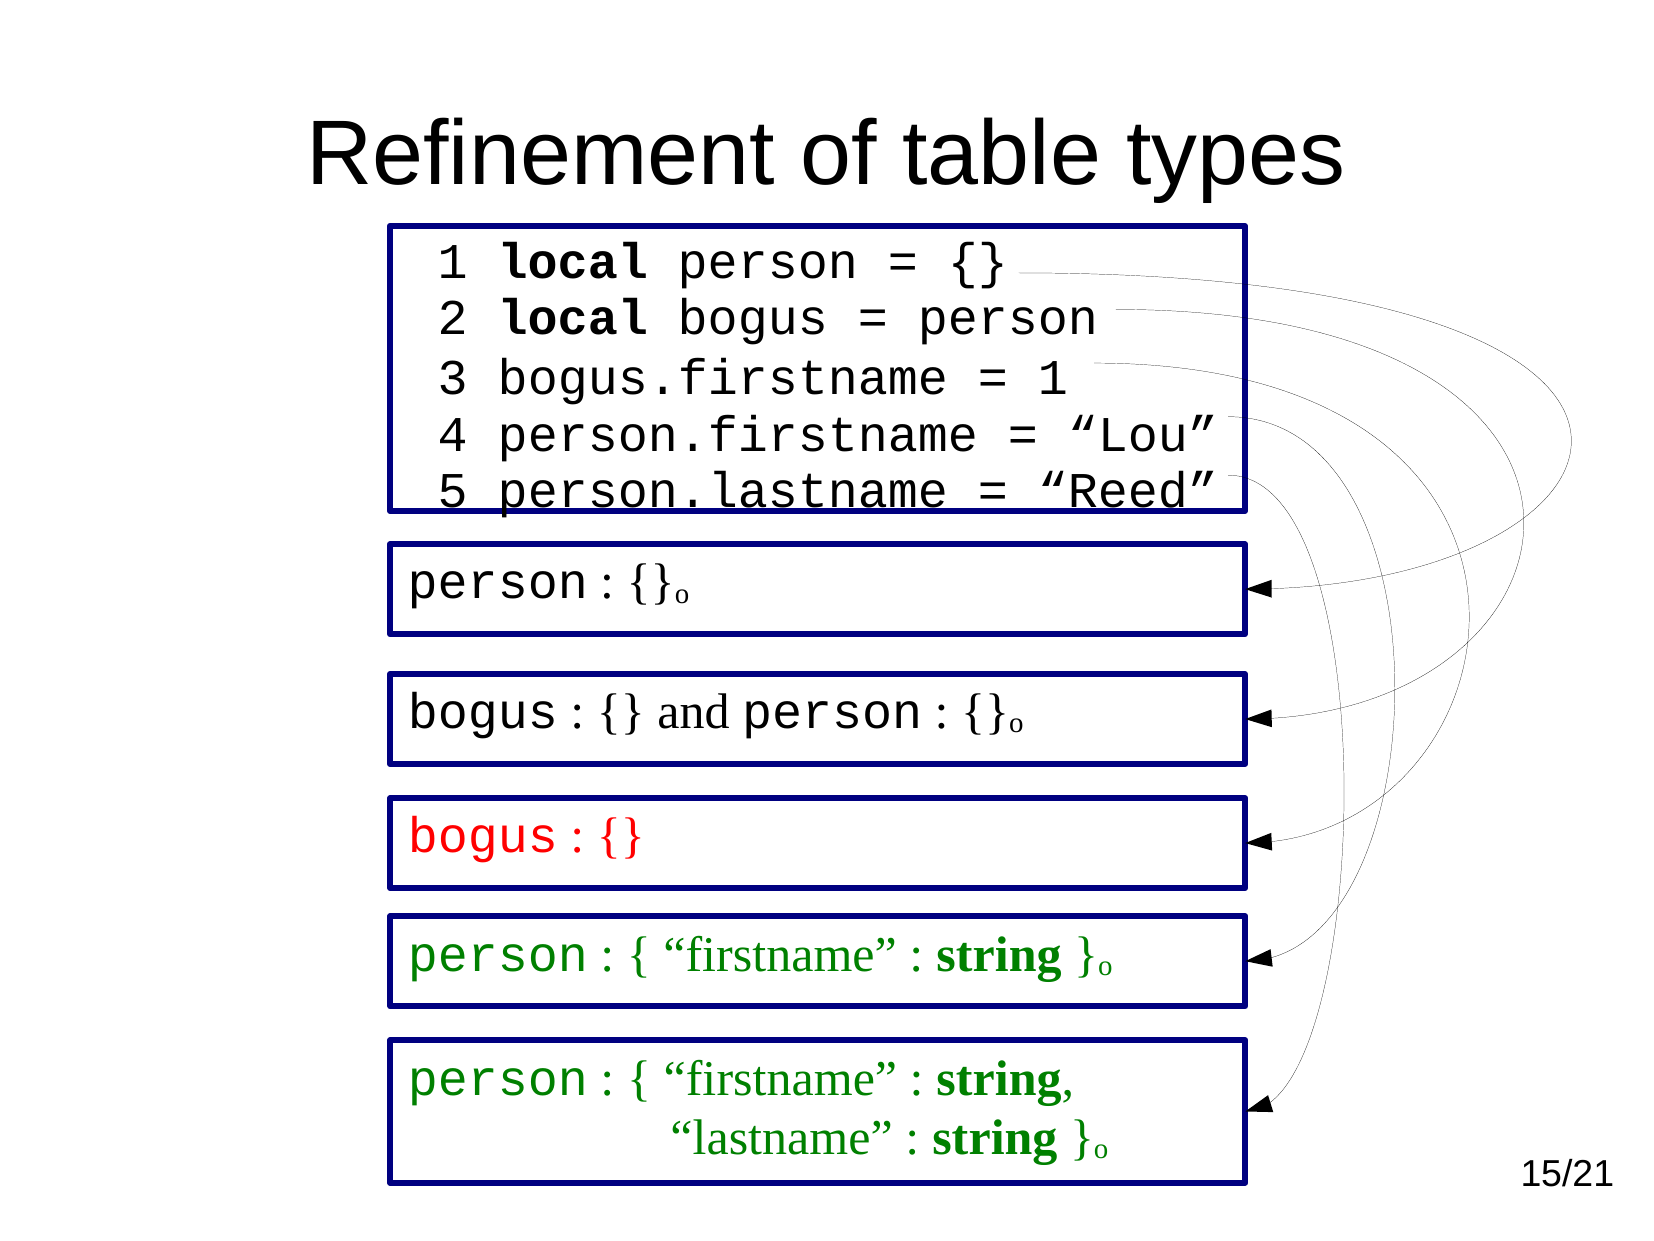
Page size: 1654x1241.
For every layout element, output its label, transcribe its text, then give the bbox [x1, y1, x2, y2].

text_box person : {}o [390, 544, 1246, 635]
text_box person : { “firstname” : string, “lastname” : string }o [390, 1040, 1246, 1183]
text_box bogus : {} [390, 798, 1246, 889]
text_box 1 local person = {} 2 local bogus = person 3 bogus.firstname = 1 4 person.firstname = “Lou” 5 person.lastname = “Reed” [389, 225, 1246, 511]
text_box bogus : {} and person : {}o [390, 674, 1246, 765]
text_box person : { “firstname” : string }o [390, 916, 1246, 1007]
text_box 15/21 [1495, 1145, 1630, 1216]
title Refinement of table types [82, 49, 1571, 257]
